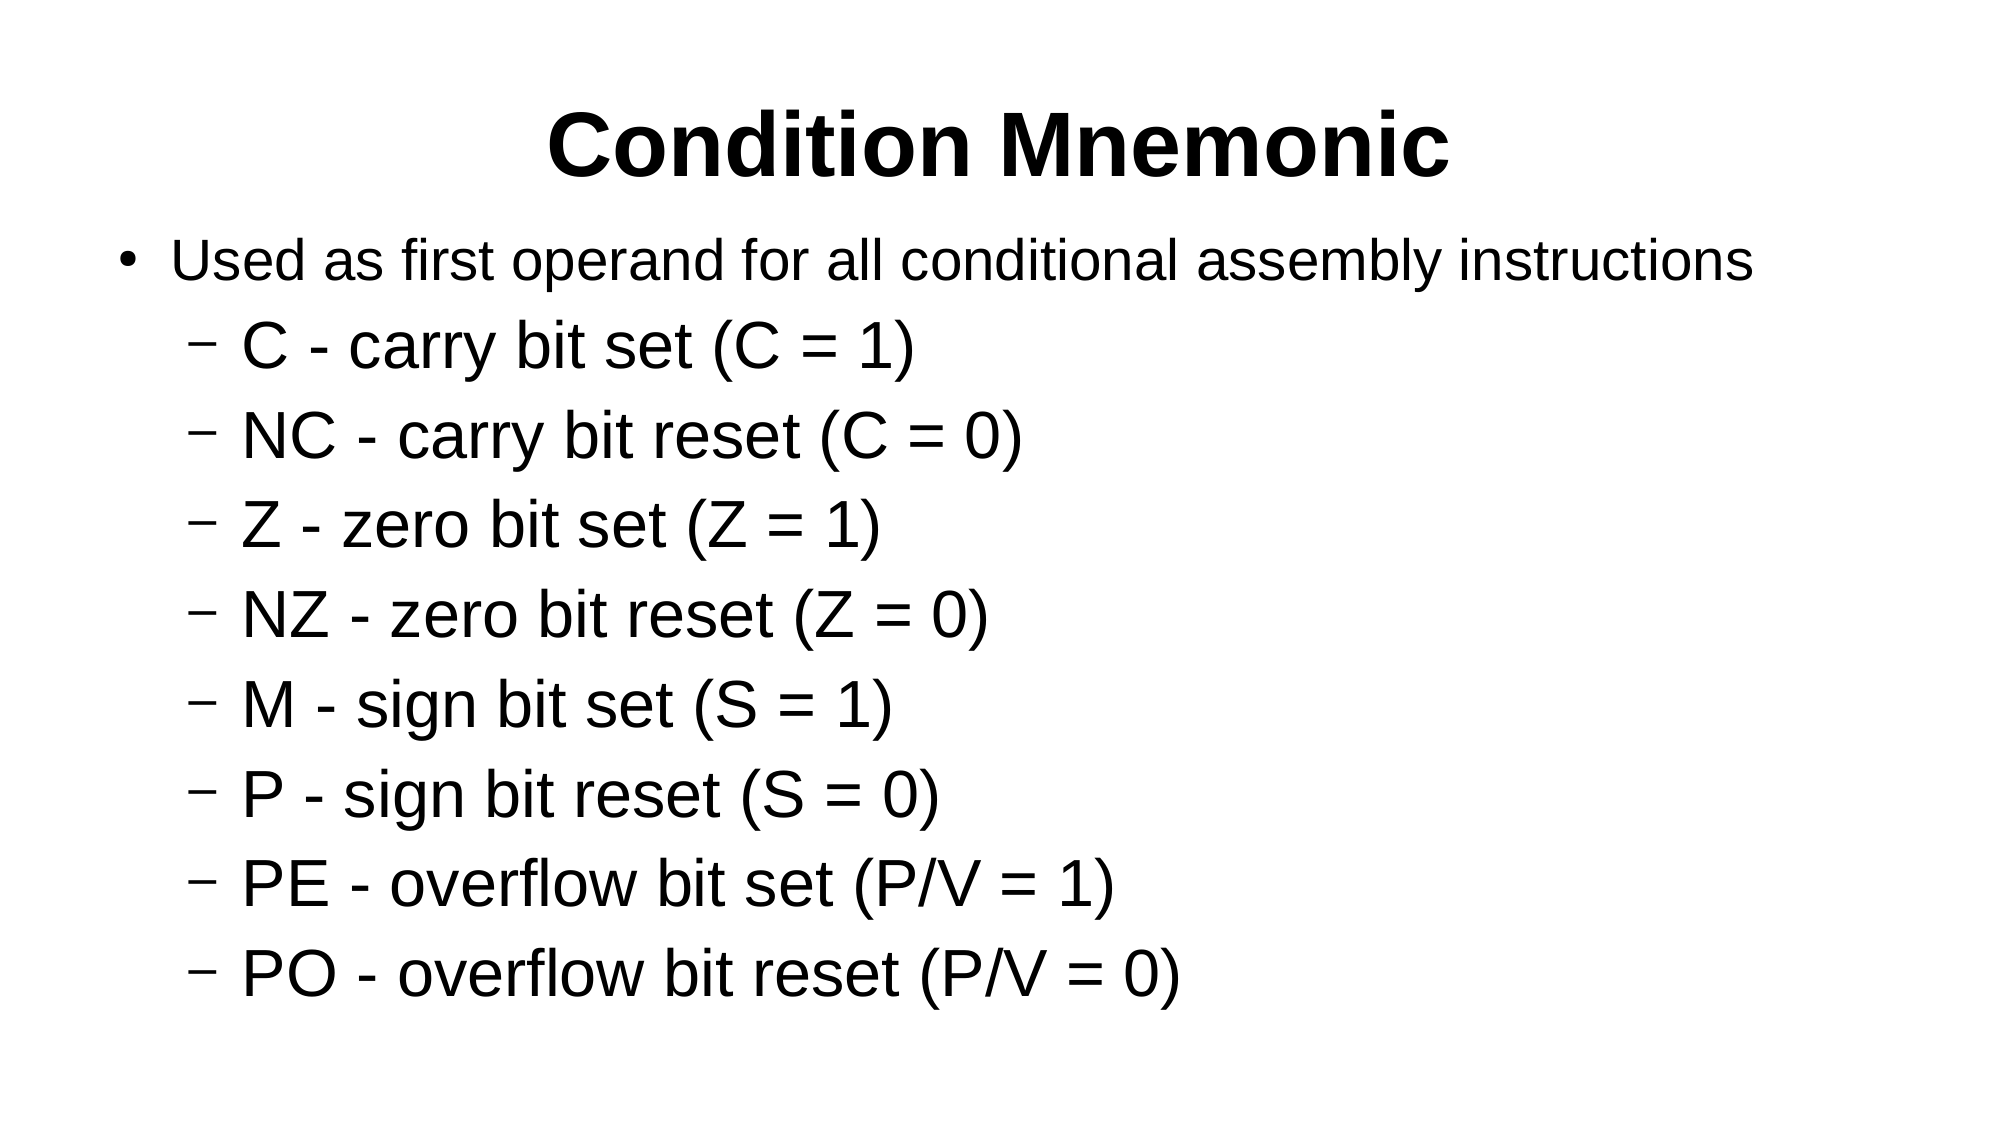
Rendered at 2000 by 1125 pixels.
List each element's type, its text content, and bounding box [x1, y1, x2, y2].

list Used as first operand for all conditional assembly instructions C - carry bit set (C = 1) NC - carry bit reset (C = 0) Z - zero bit set (Z = 1) NZ - zero bit reset (Z = 0) M - sign bit set (S = 1) P - sign bit reset (S = 0) PE - overflow bit set (P/V = 1) PO - overflow bit reset (P/V = 0) [99, 227, 1900, 1011]
title Condition Mnemonic [137, 36, 1862, 227]
